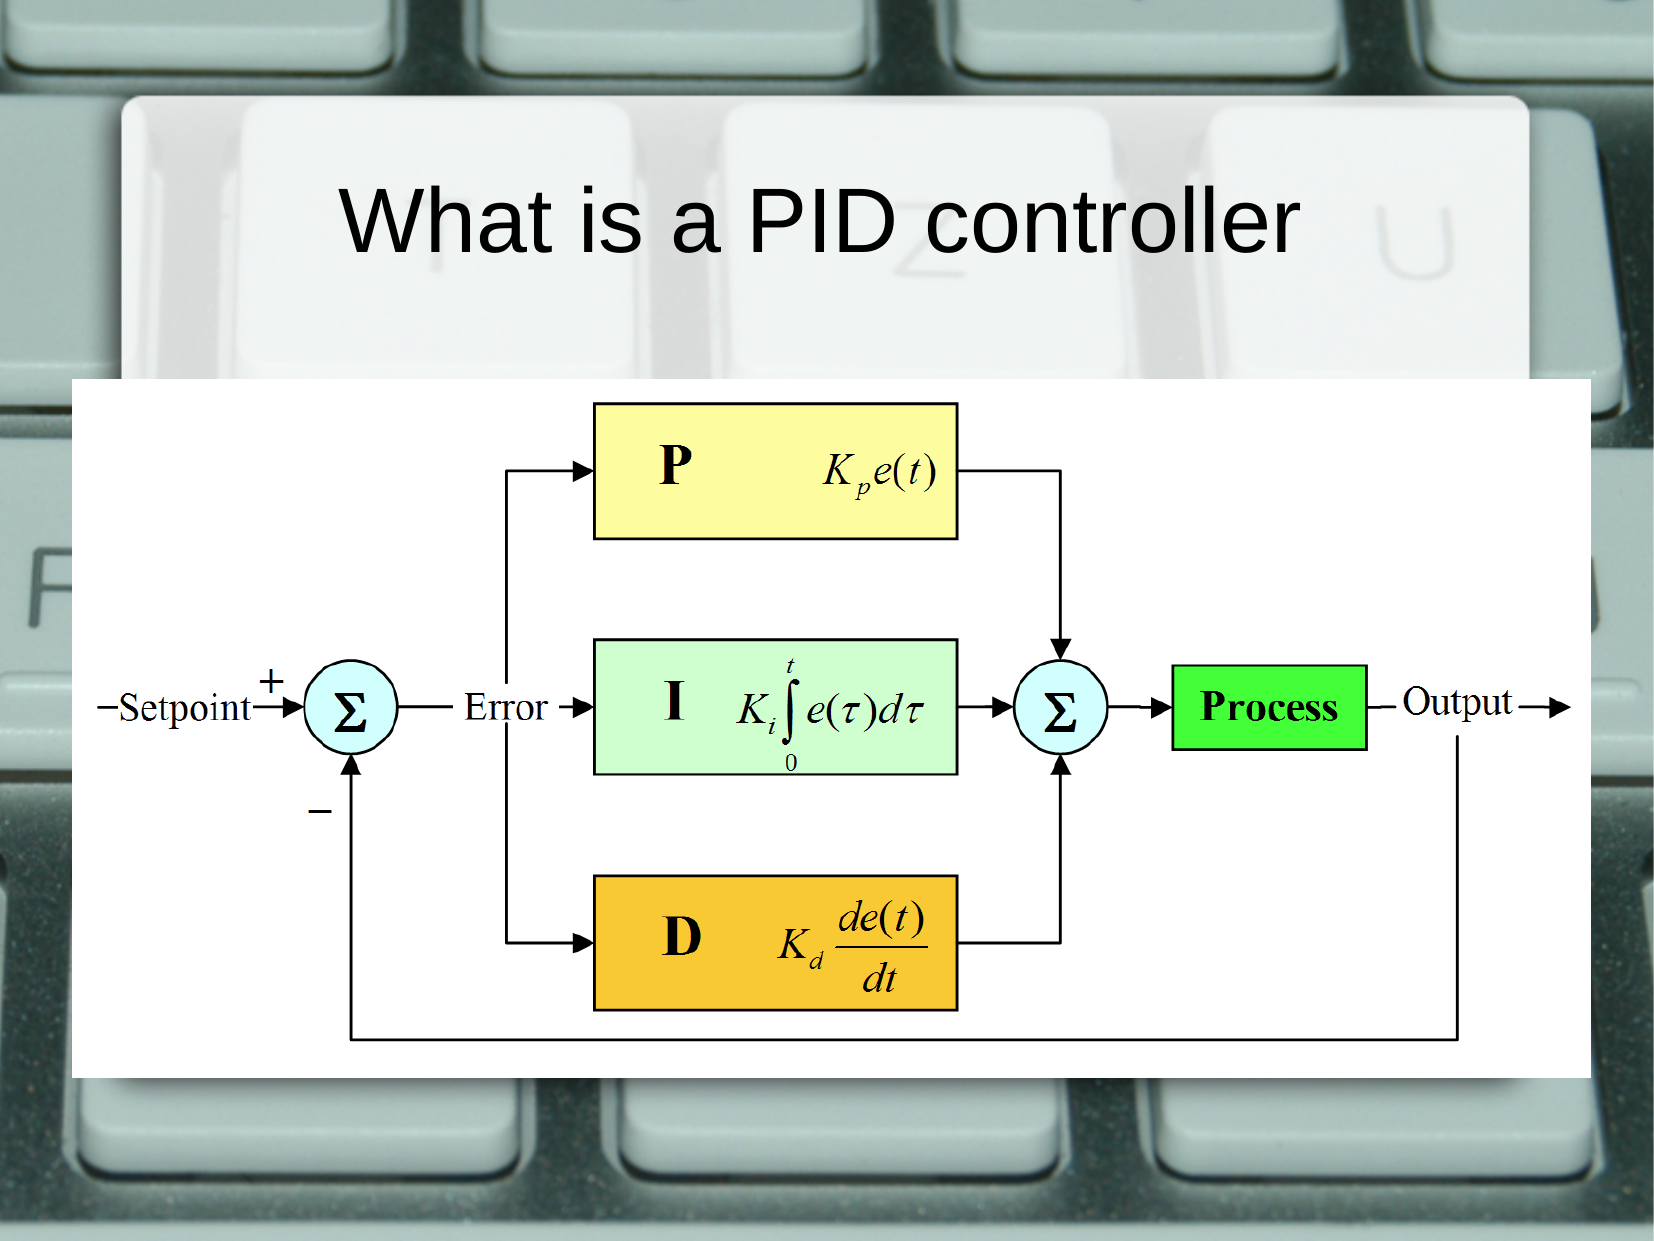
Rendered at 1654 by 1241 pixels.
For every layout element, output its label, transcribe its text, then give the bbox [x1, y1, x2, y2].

title What is a PID controller [135, 117, 1506, 325]
picture [0, 0, 1654, 1241]
